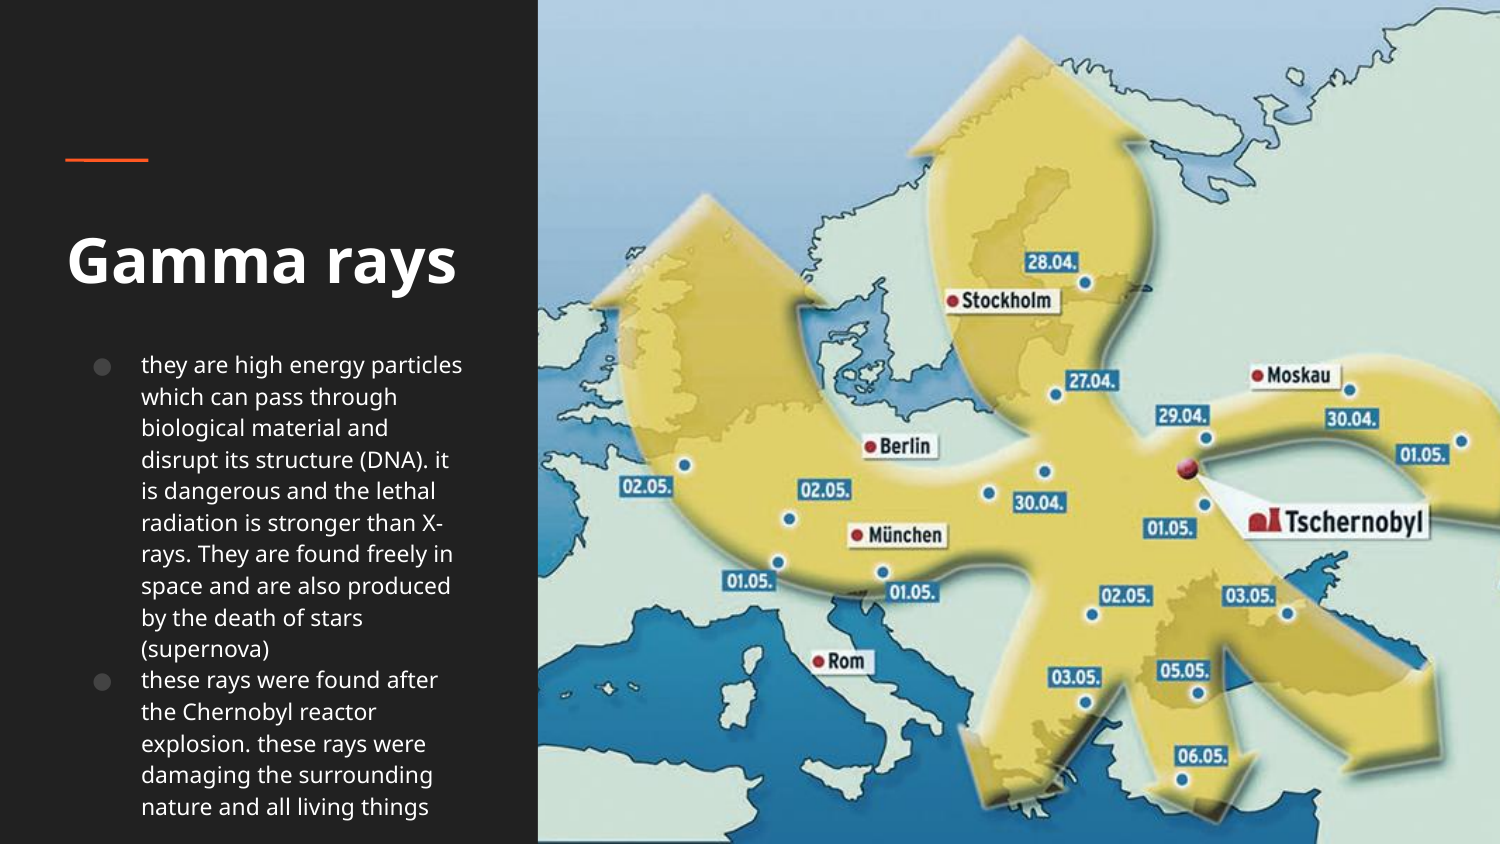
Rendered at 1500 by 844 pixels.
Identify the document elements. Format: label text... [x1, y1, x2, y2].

picture [537, 0, 1500, 844]
list they are high energy particles which can pass through biological material and disrupt its structure (DNA). it is dangerous and the lethal radiation is stronger than X-rays. They are found freely in space and are also produced by the death of stars (supernova) these rays were found after the Chernobyl reactor explosion. these rays were damaging the surrounding nature and all living things [51, 331, 487, 813]
title Gamma rays [51, 189, 487, 331]
